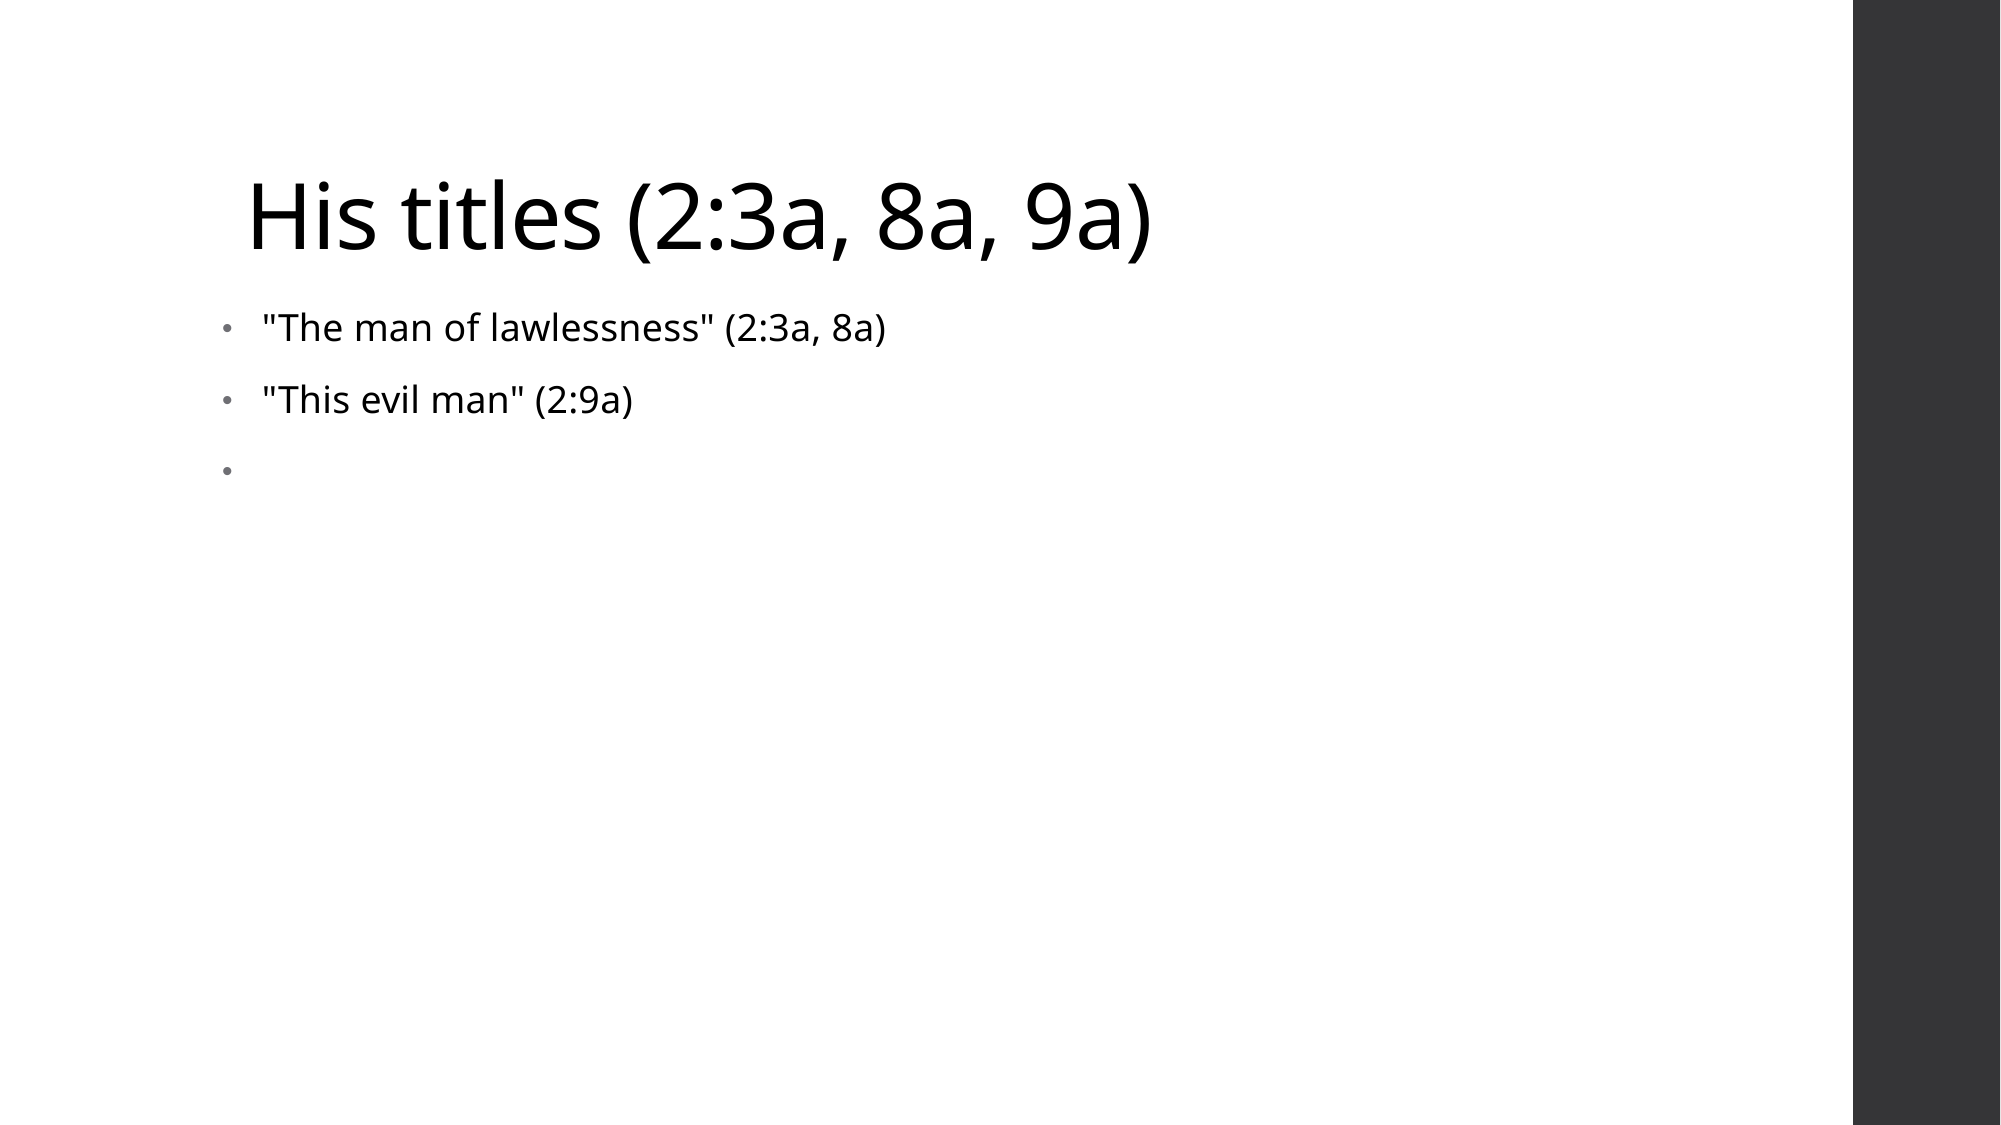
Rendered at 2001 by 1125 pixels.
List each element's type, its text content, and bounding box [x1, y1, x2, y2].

title His titles (2:3a, 8a, 9a) [206, 60, 1797, 278]
list "The man of lawlessness" (2:3a, 8a) "This evil man" (2:9a) [206, 299, 1617, 1014]
